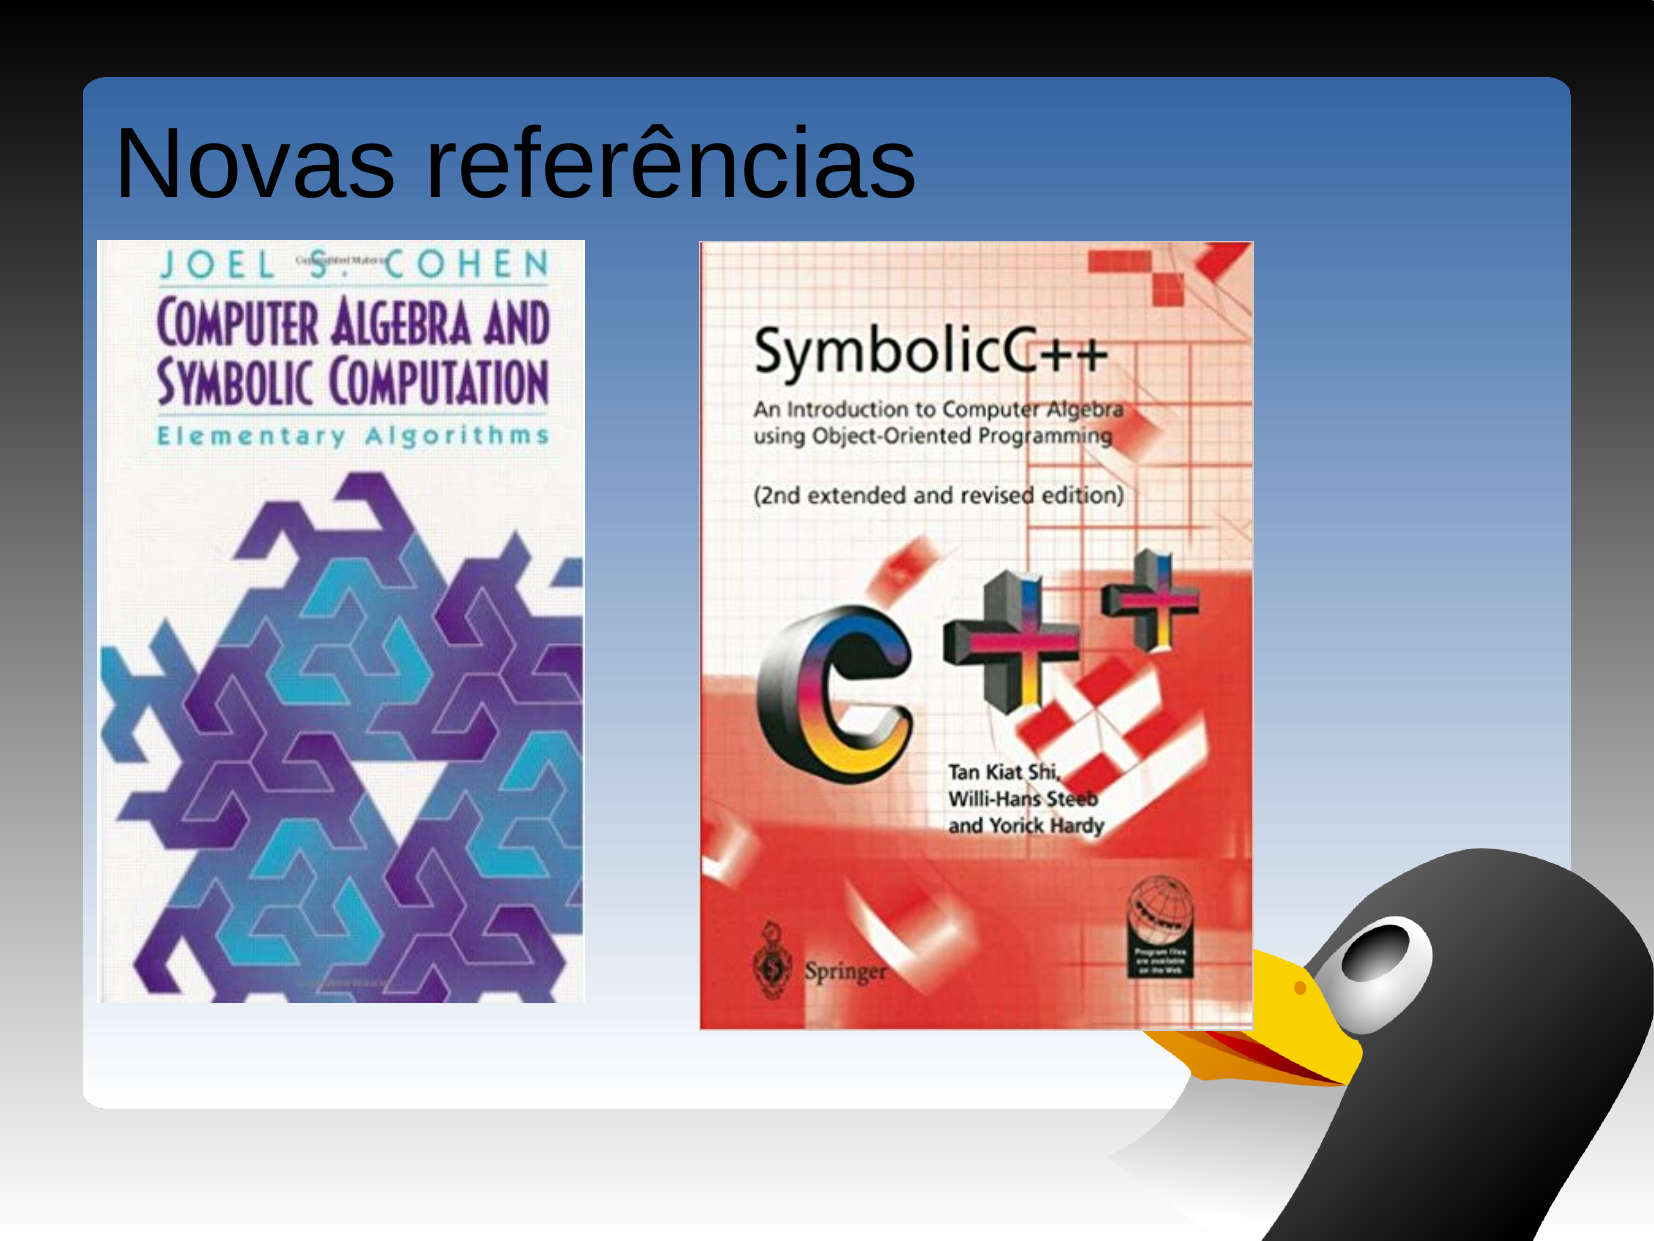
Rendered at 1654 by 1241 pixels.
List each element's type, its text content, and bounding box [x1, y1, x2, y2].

title Novas referências [99, 99, 1555, 273]
picture [97, 240, 585, 1003]
picture [699, 241, 1654, 1241]
